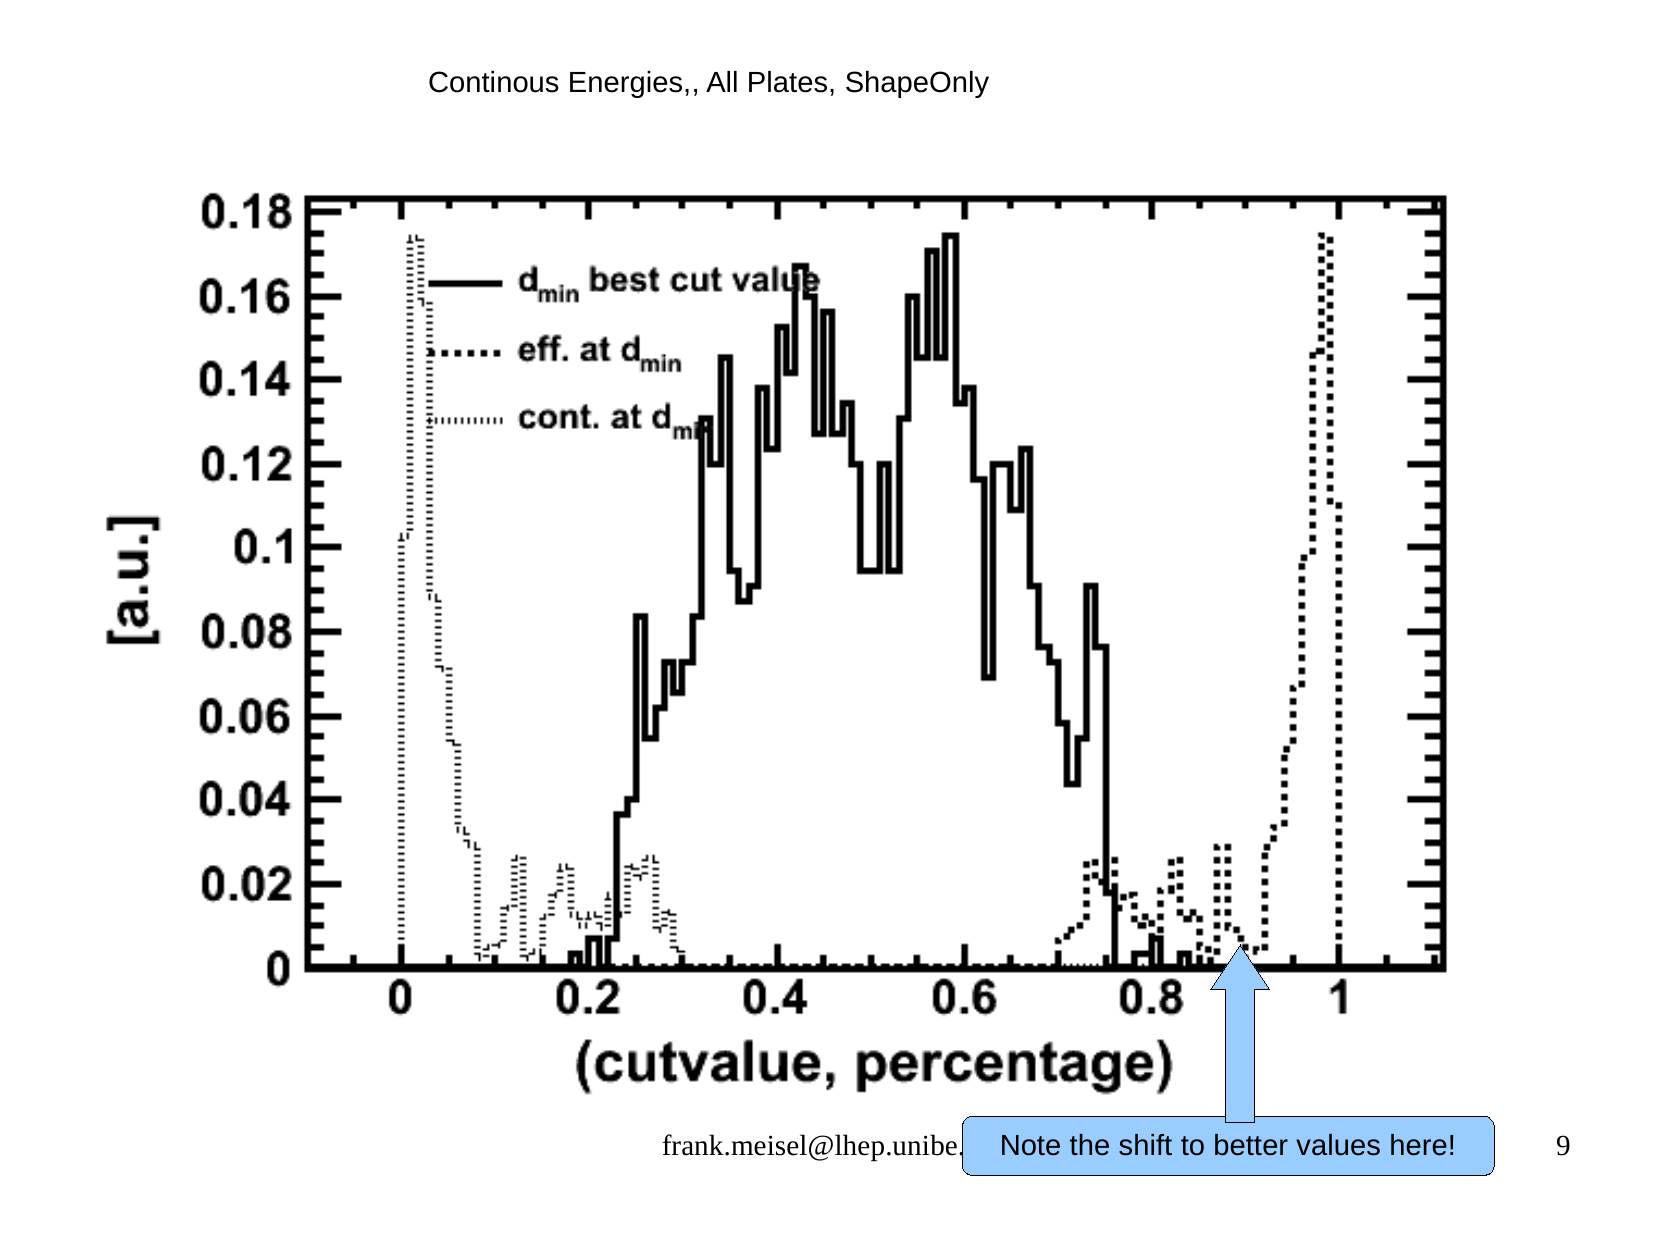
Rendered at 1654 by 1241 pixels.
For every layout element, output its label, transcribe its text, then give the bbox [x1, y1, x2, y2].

text_box Continous Energies,, All Plates, ShapeOnly [413, 59, 1506, 107]
title All Energies, All Shapes, All Plates [82, 49, 1571, 96]
text_box [1210, 944, 1270, 1123]
picture [81, 96, 1595, 1123]
text_box Note the shift to better values here! [962, 1116, 1495, 1176]
